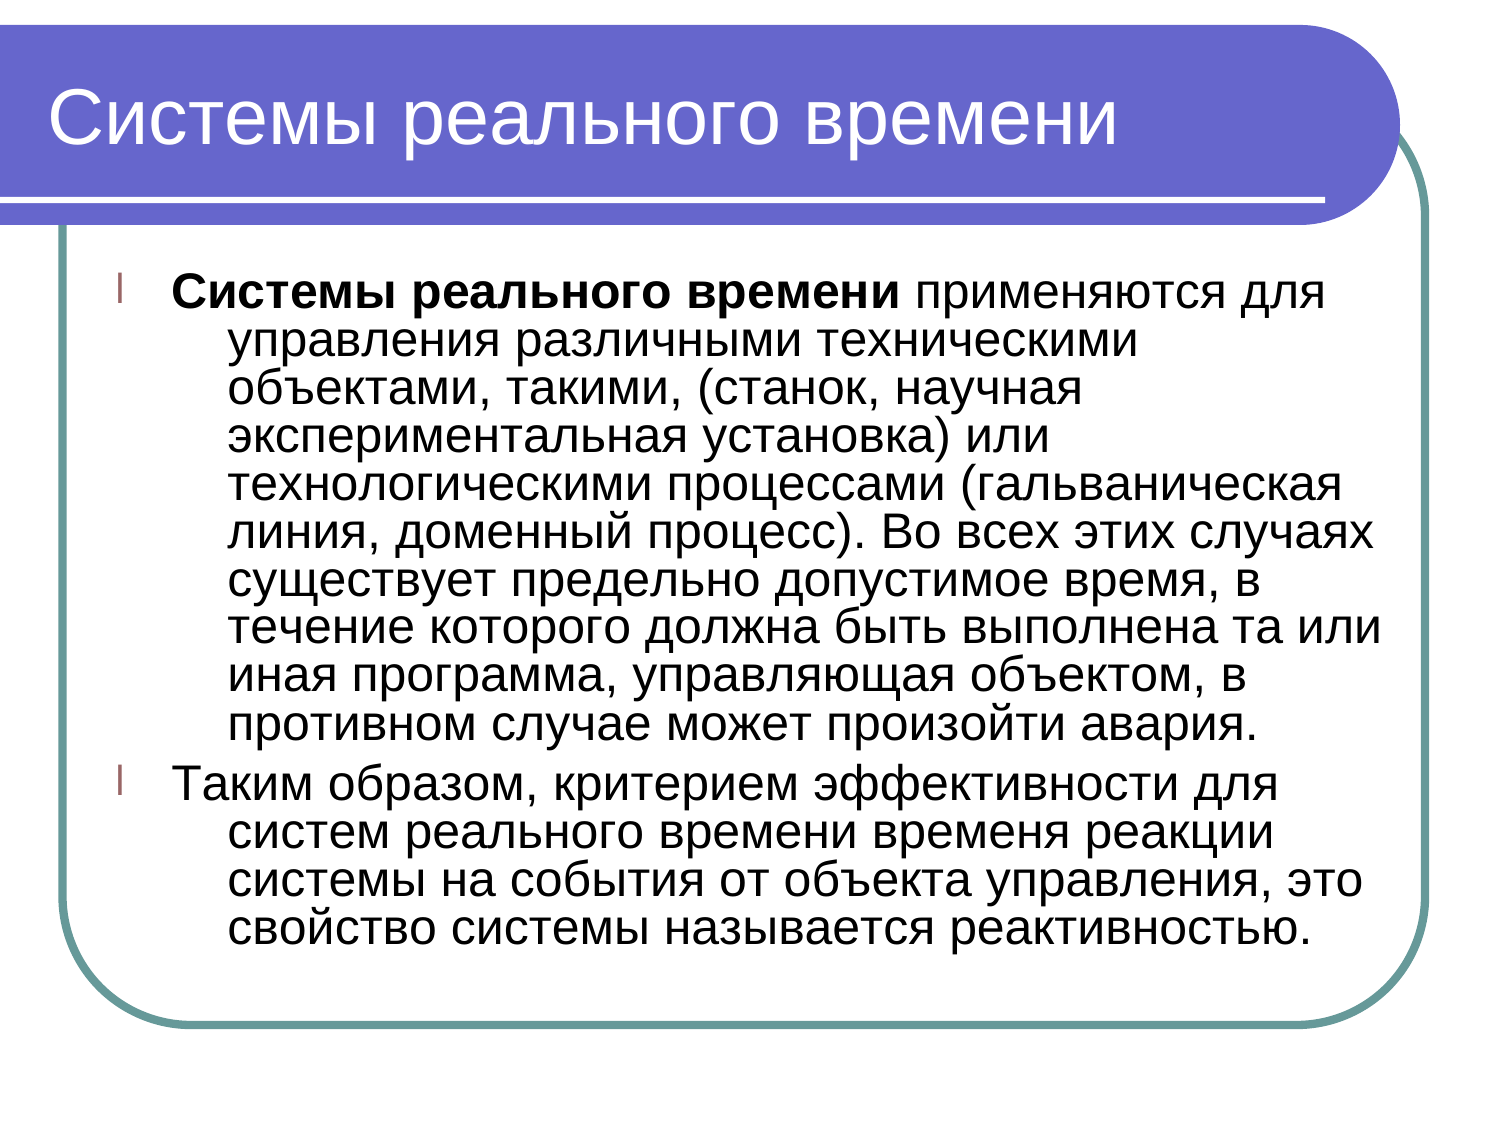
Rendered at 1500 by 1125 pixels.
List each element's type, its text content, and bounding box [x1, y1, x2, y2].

list Системы реального времени применяются для управления различными техническими объектами, такими, (станок, научная экспериментальная установка) или технологическими процессами (гальваническая линия, доменный процесс). Во всех этих случаях существует предельно допустимое время, в течение которого должна быть выполнена та или иная программа, управляющая объектом, в противном случае может произойти авария. Таким образом, критерием эффективности для систем реального времени временя реакции системы на события от объекта управления, это свойство системы называется реактивностью. [99, 262, 1400, 988]
title Системы реального времени [32, 37, 1347, 188]
